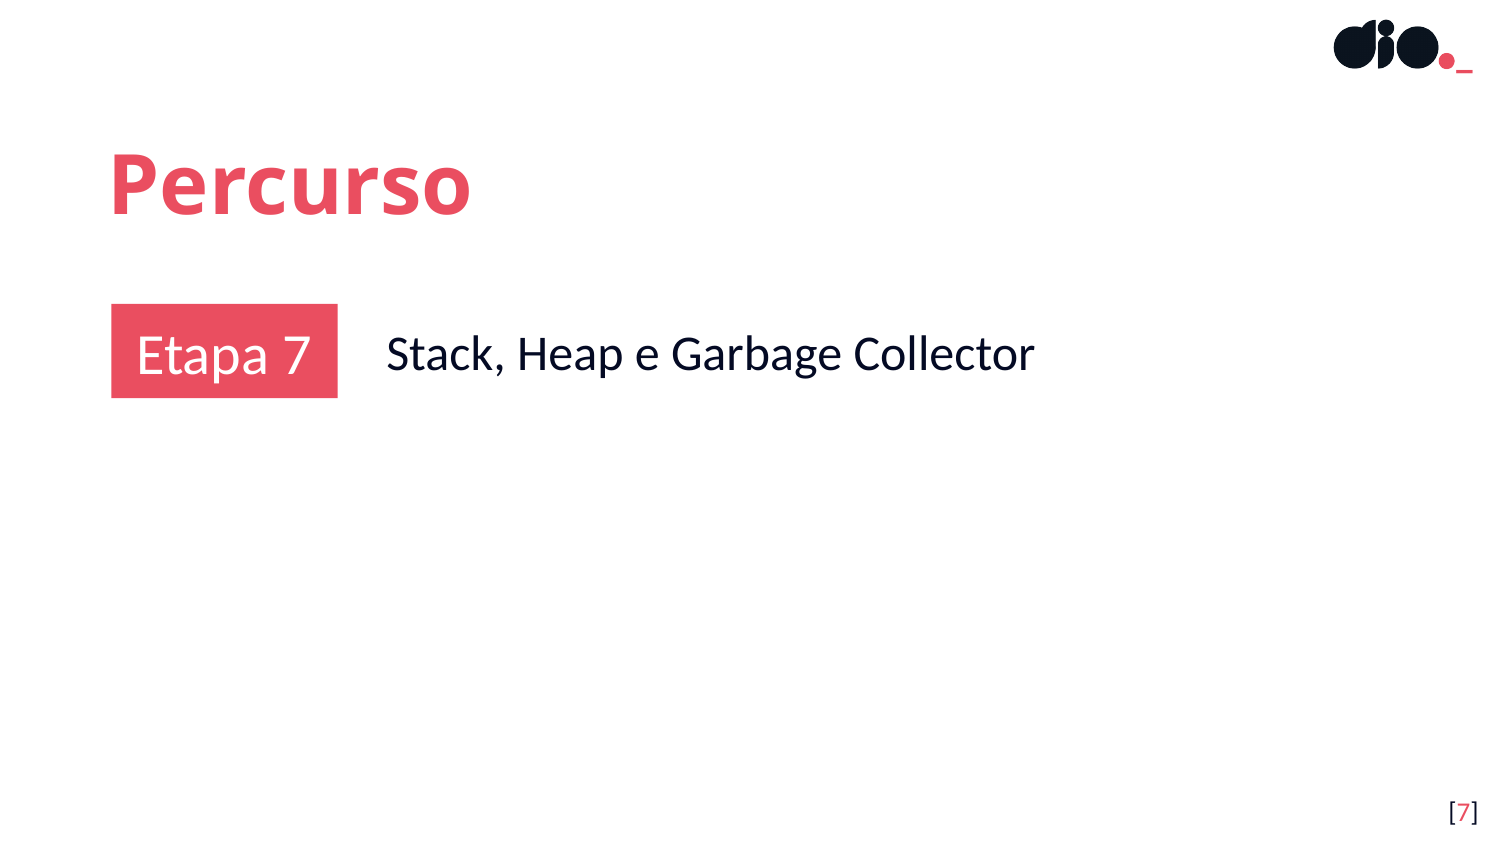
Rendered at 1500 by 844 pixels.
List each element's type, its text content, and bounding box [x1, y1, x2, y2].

slide_number [<number>] [1403, 779, 1494, 844]
text_box Percurso [92, 104, 1309, 243]
picture [1333, 19, 1473, 74]
text_box Stack, Heap e Garbage Collector [371, 313, 1384, 389]
text_box Etapa 7 [111, 303, 338, 399]
